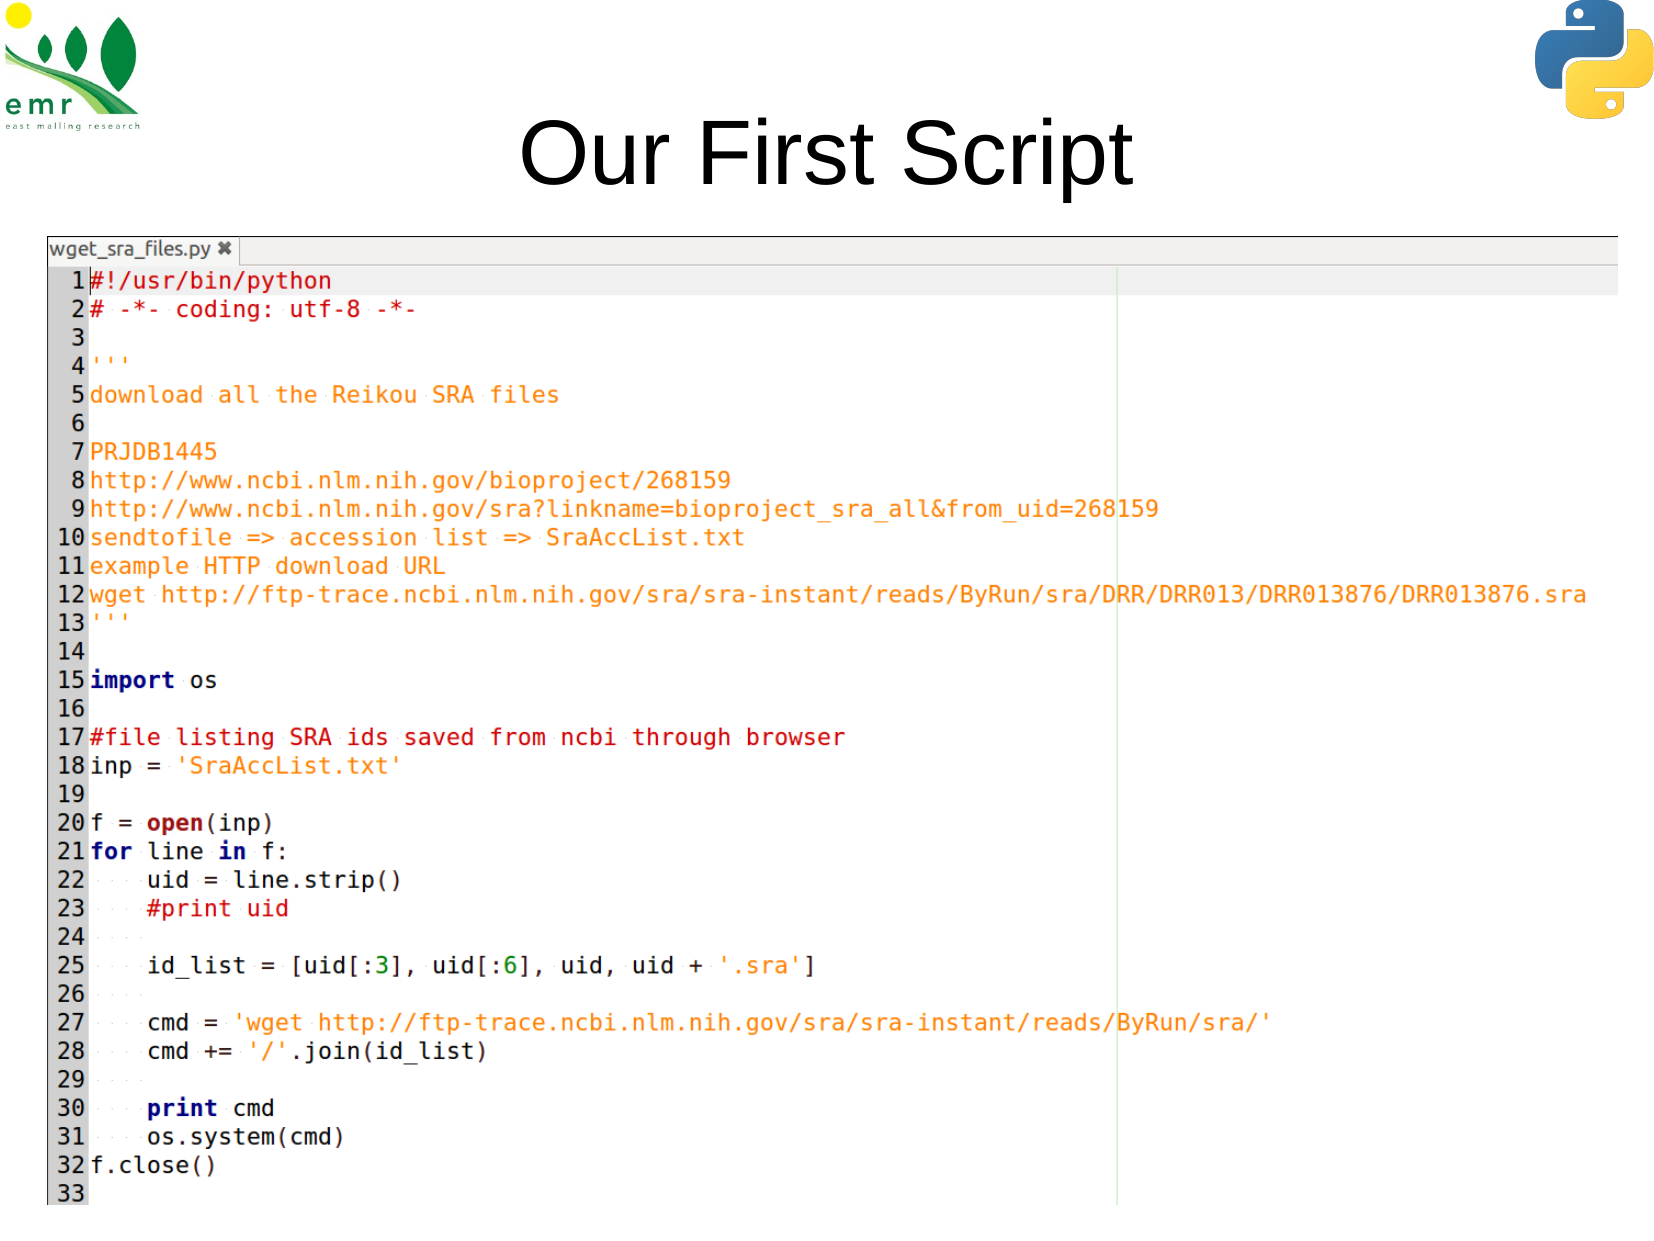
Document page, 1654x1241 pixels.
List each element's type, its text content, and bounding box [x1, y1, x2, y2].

title Our First Script [82, 49, 1571, 236]
picture [47, 236, 1618, 1205]
picture [1535, 0, 1654, 119]
picture [0, 0, 142, 133]
